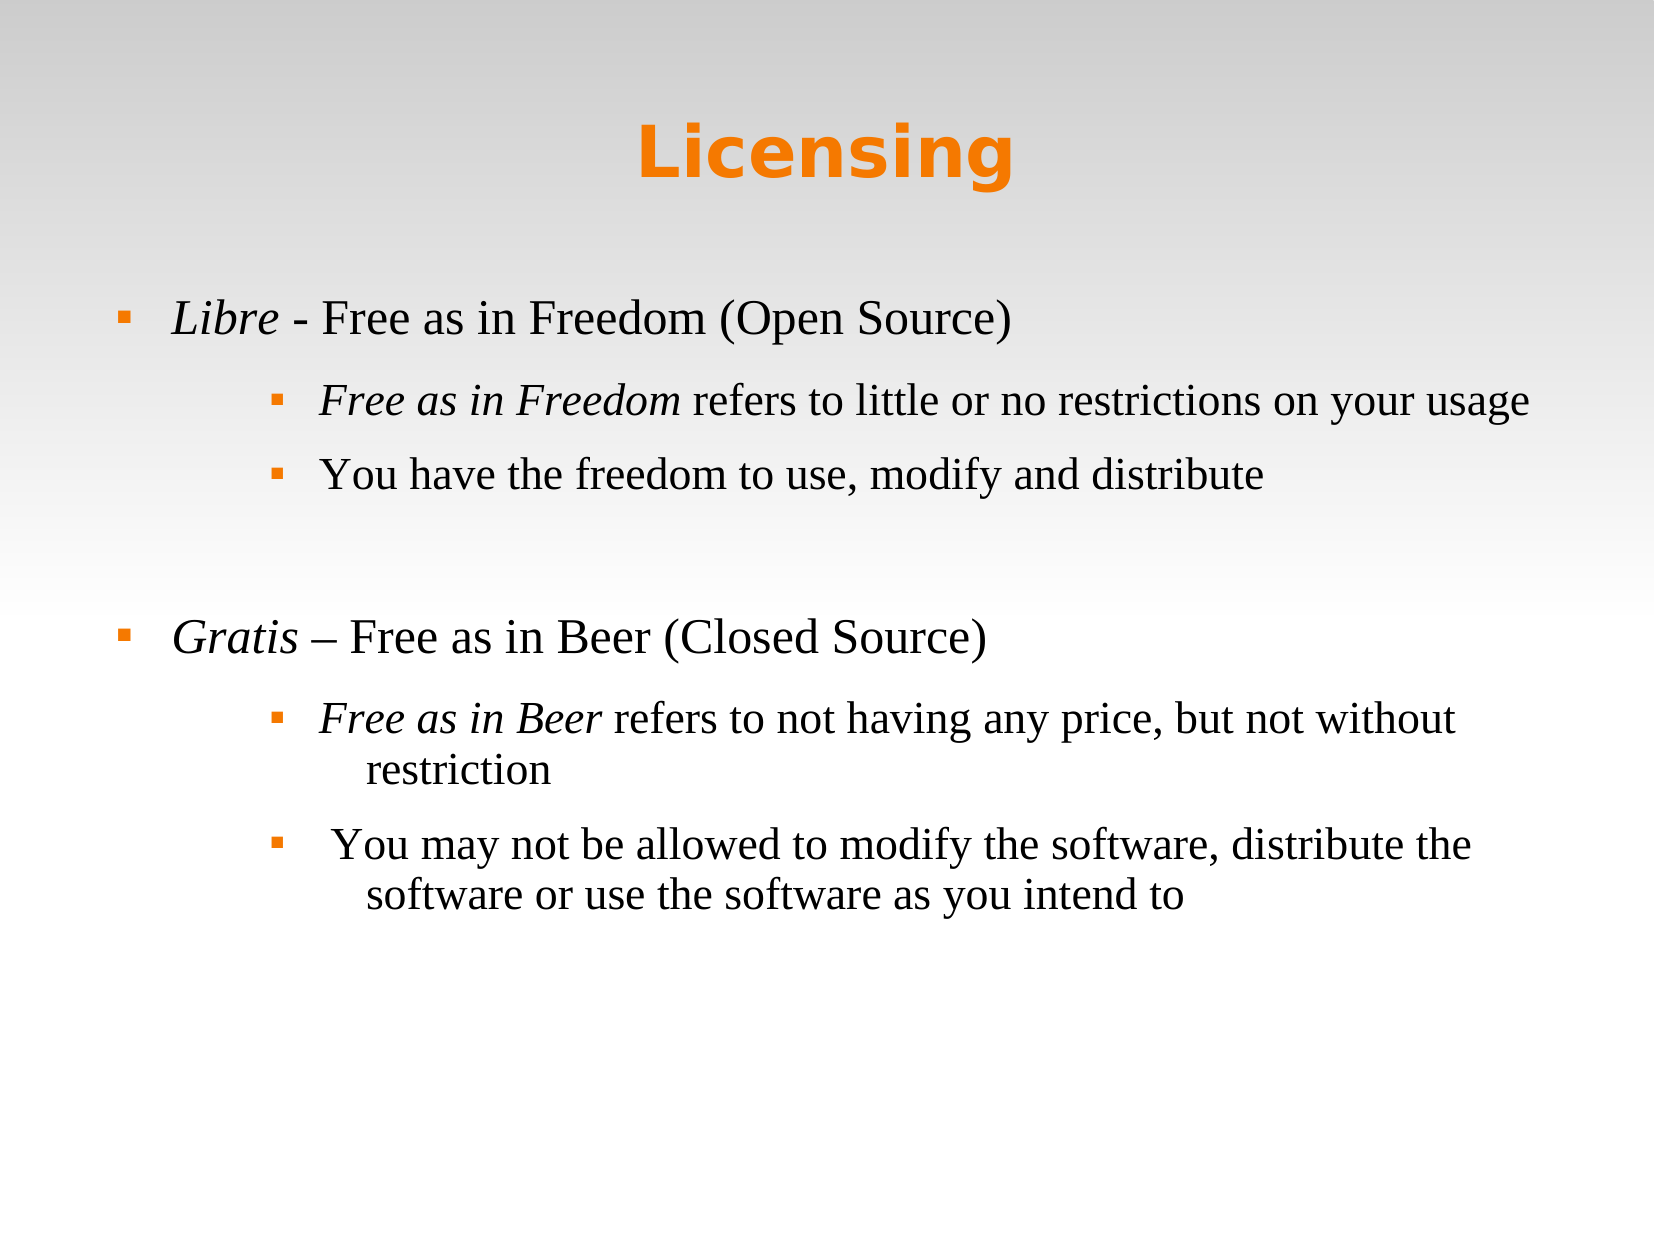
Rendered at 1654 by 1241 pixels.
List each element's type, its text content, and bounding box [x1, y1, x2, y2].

list Libre - Free as in Freedom (Open Source) Free as in Freedom refers to little or no restrictions on your usage You have the freedom to use, modify and distribute Gratis – Free as in Beer (Closed Source) Free as in Beer refers to not having any price, but not without restriction You may not be allowed to modify the software, distribute the software or use the software as you intend to [82, 290, 1571, 1109]
title Licensing [82, 49, 1571, 257]
